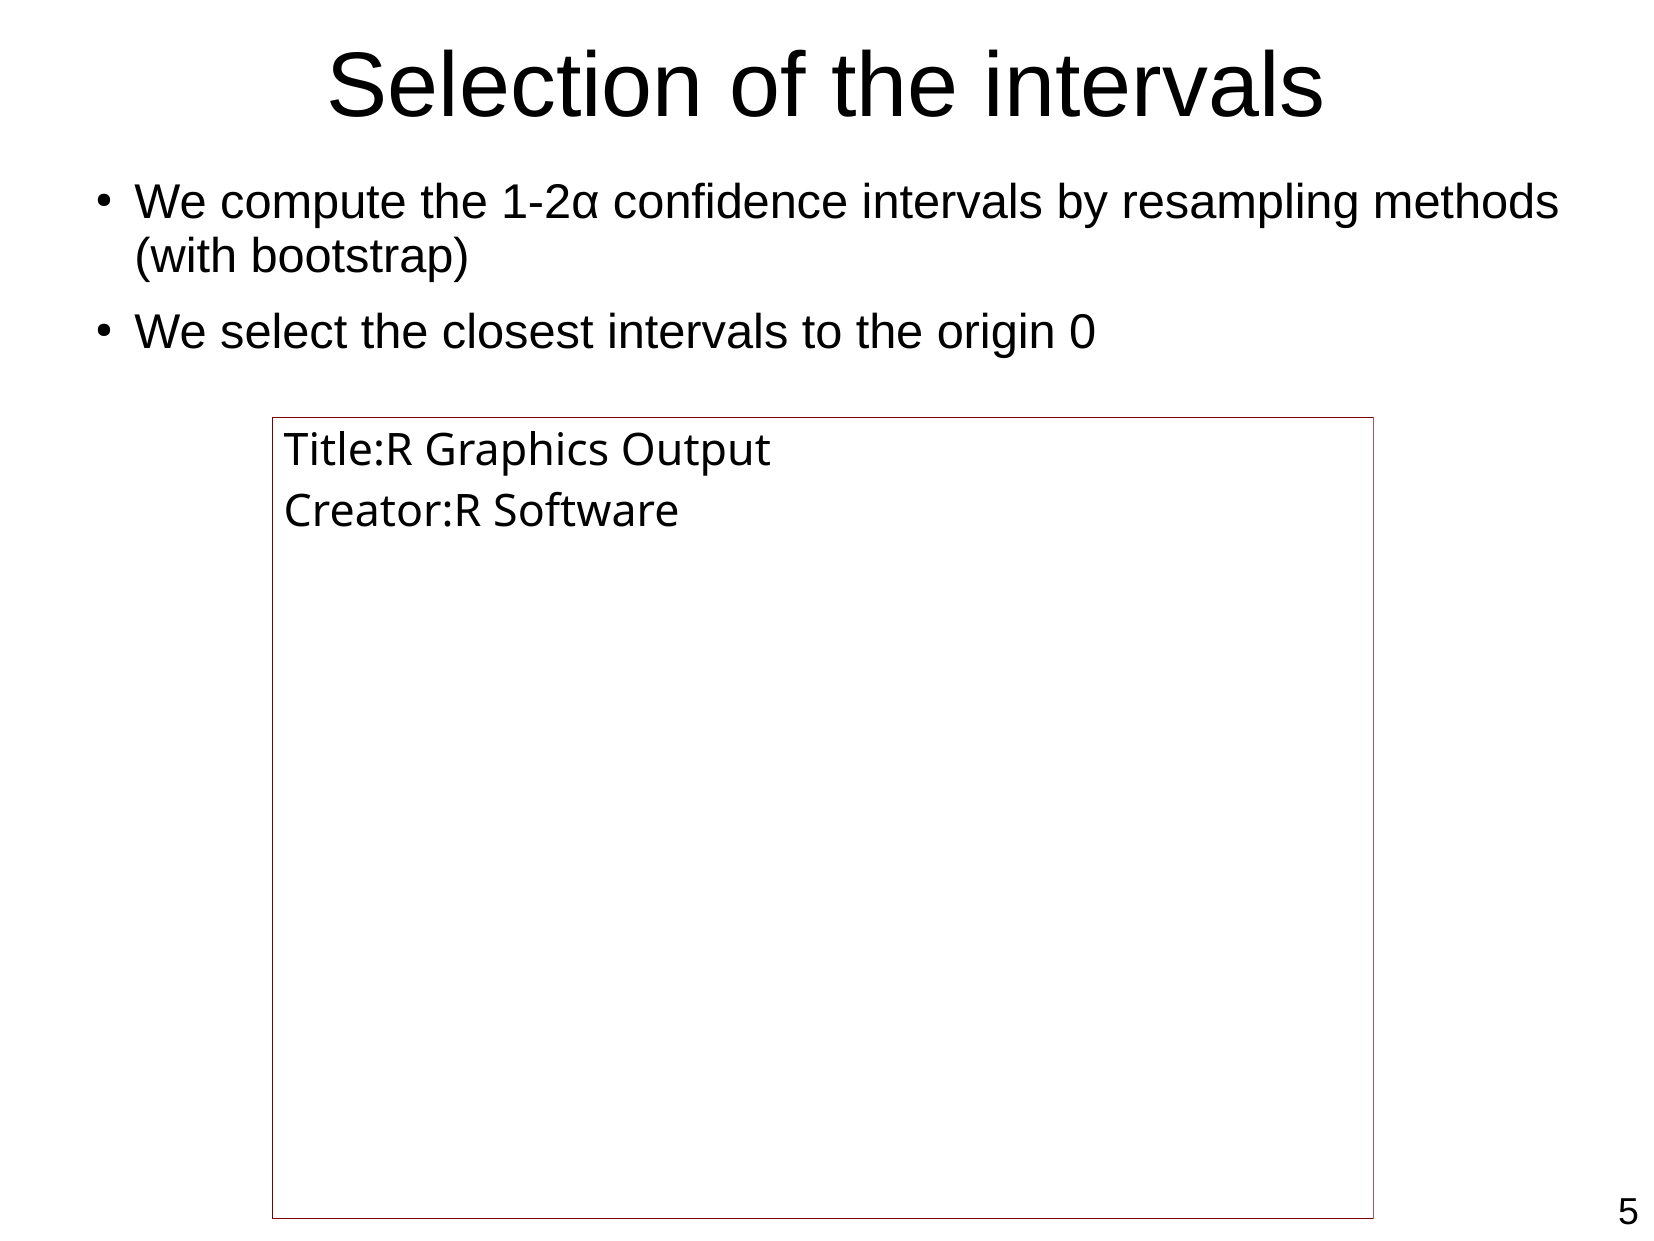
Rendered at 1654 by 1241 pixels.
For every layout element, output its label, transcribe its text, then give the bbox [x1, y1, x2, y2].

picture [269, 414, 1374, 1219]
list We compute the 1-2α confidence intervals by resampling methods (with bootstrap) We select the closest intervals to the origin 0 [82, 174, 1571, 361]
title Selection of the intervals [82, 27, 1571, 142]
